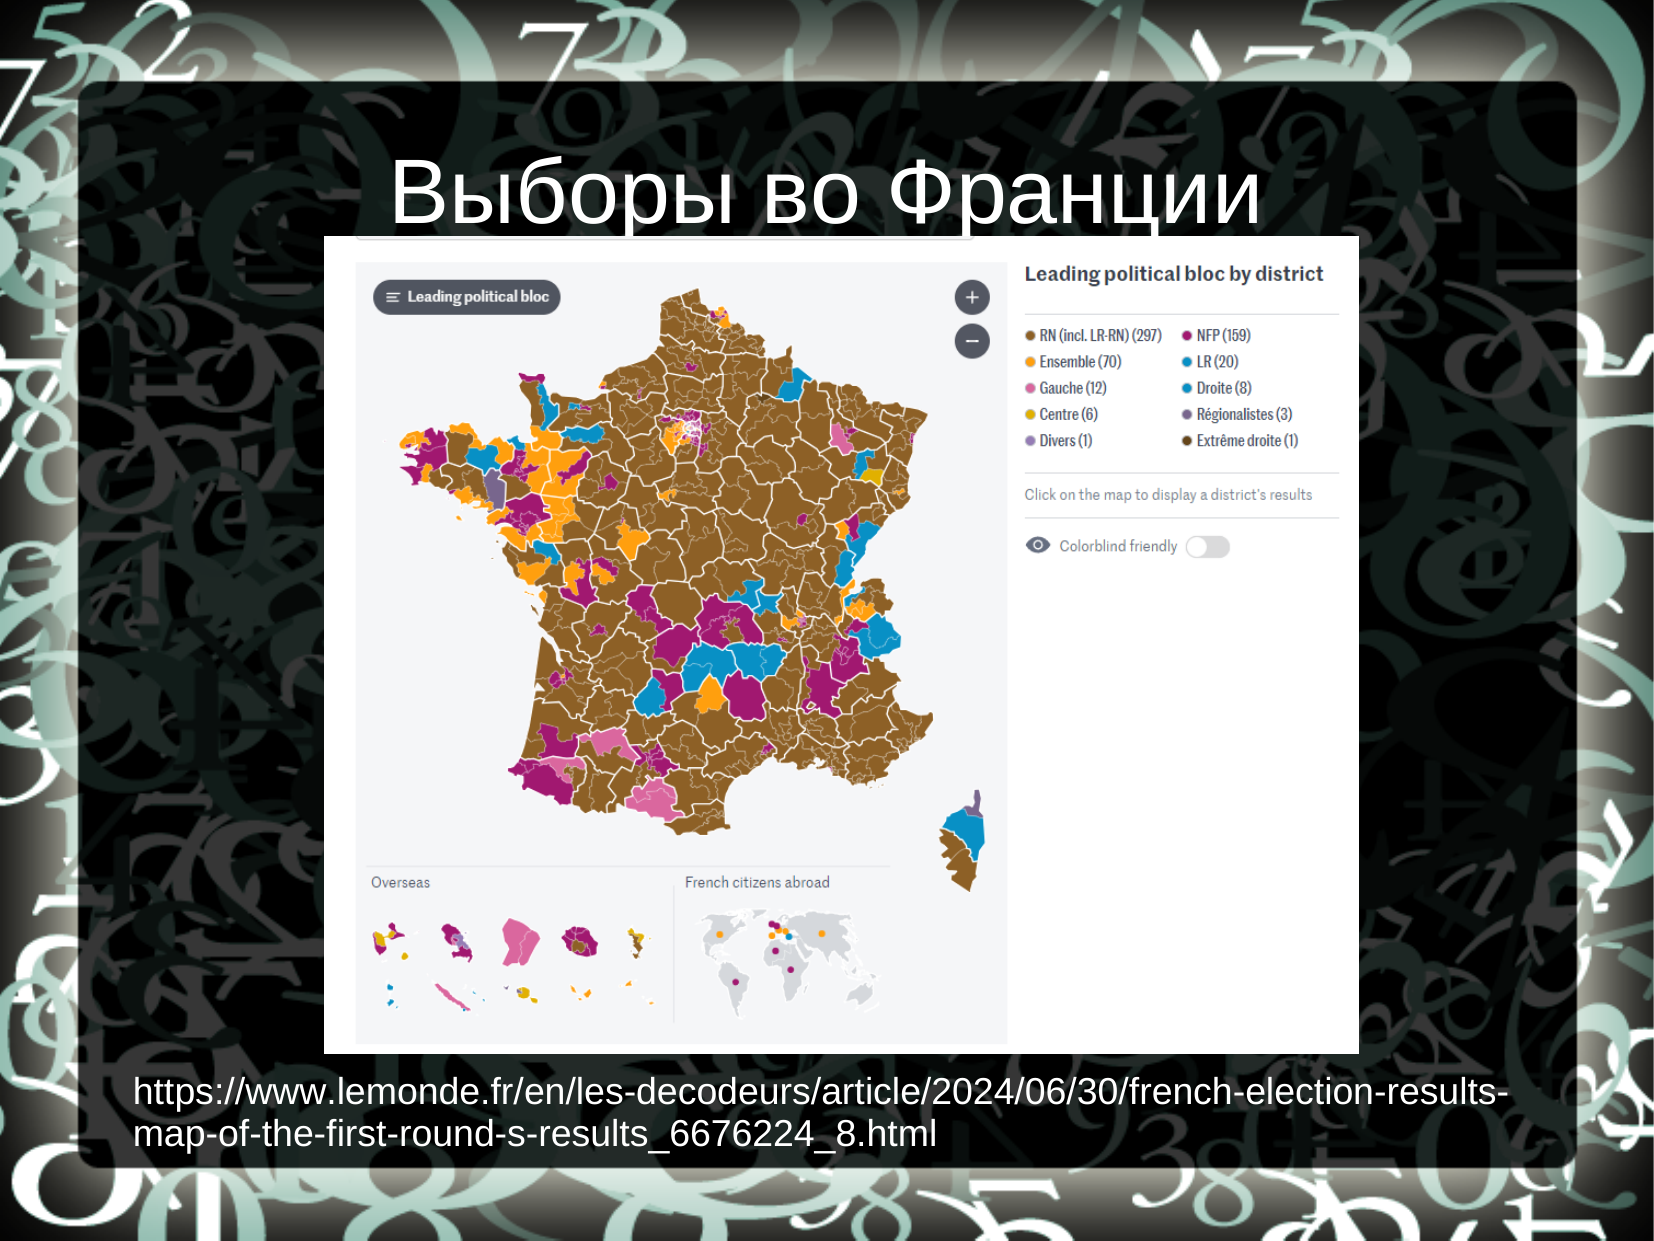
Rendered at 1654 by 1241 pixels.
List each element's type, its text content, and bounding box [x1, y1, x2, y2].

title Выборы во Франции [82, 88, 1571, 296]
text_box https://www.lemonde.fr/en/les-decodeurs/article/2024/06/30/french-election-results-map-of-the-first-round-s-results_6676224_8.html [118, 1062, 1536, 1162]
picture [0, 0, 1654, 1241]
